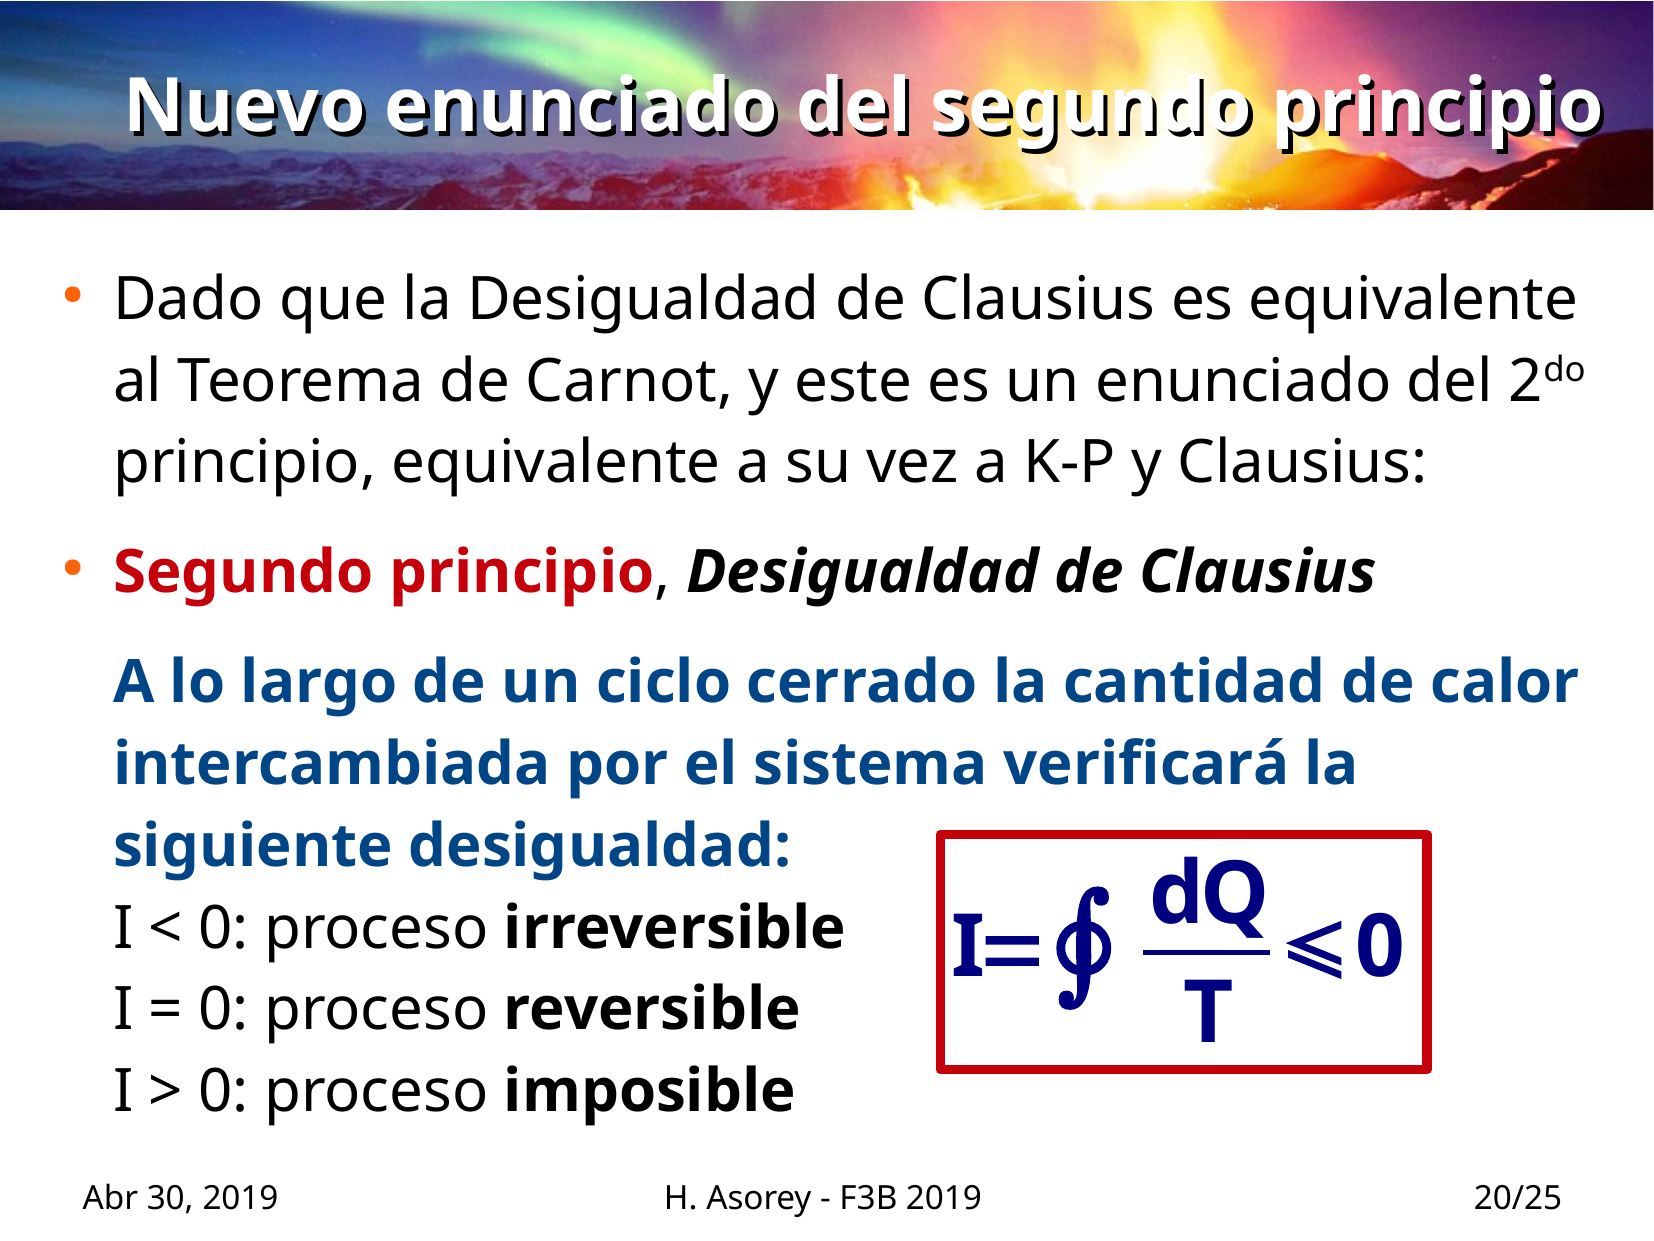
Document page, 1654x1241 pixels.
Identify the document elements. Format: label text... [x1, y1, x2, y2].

list Dado que la Desigualdad de Clausius es equivalente al Teorema de Carnot, y este es un enunciado del 2do principio, equivalente a su vez a K-P y Clausius: Segundo principio, Desigualdad de Clausius A lo largo de un ciclo cerrado la cantidad de calor intercambiada por el sistema verificará la siguiente desigualdad: I < 0: proceso irreversible I = 0: proceso reversible I > 0: proceso imposible [45, 255, 1606, 1186]
picture [0, 1, 1654, 210]
title Nuevo enunciado del segundo principio [45, 15, 1606, 191]
chart [945, 839, 1423, 1066]
